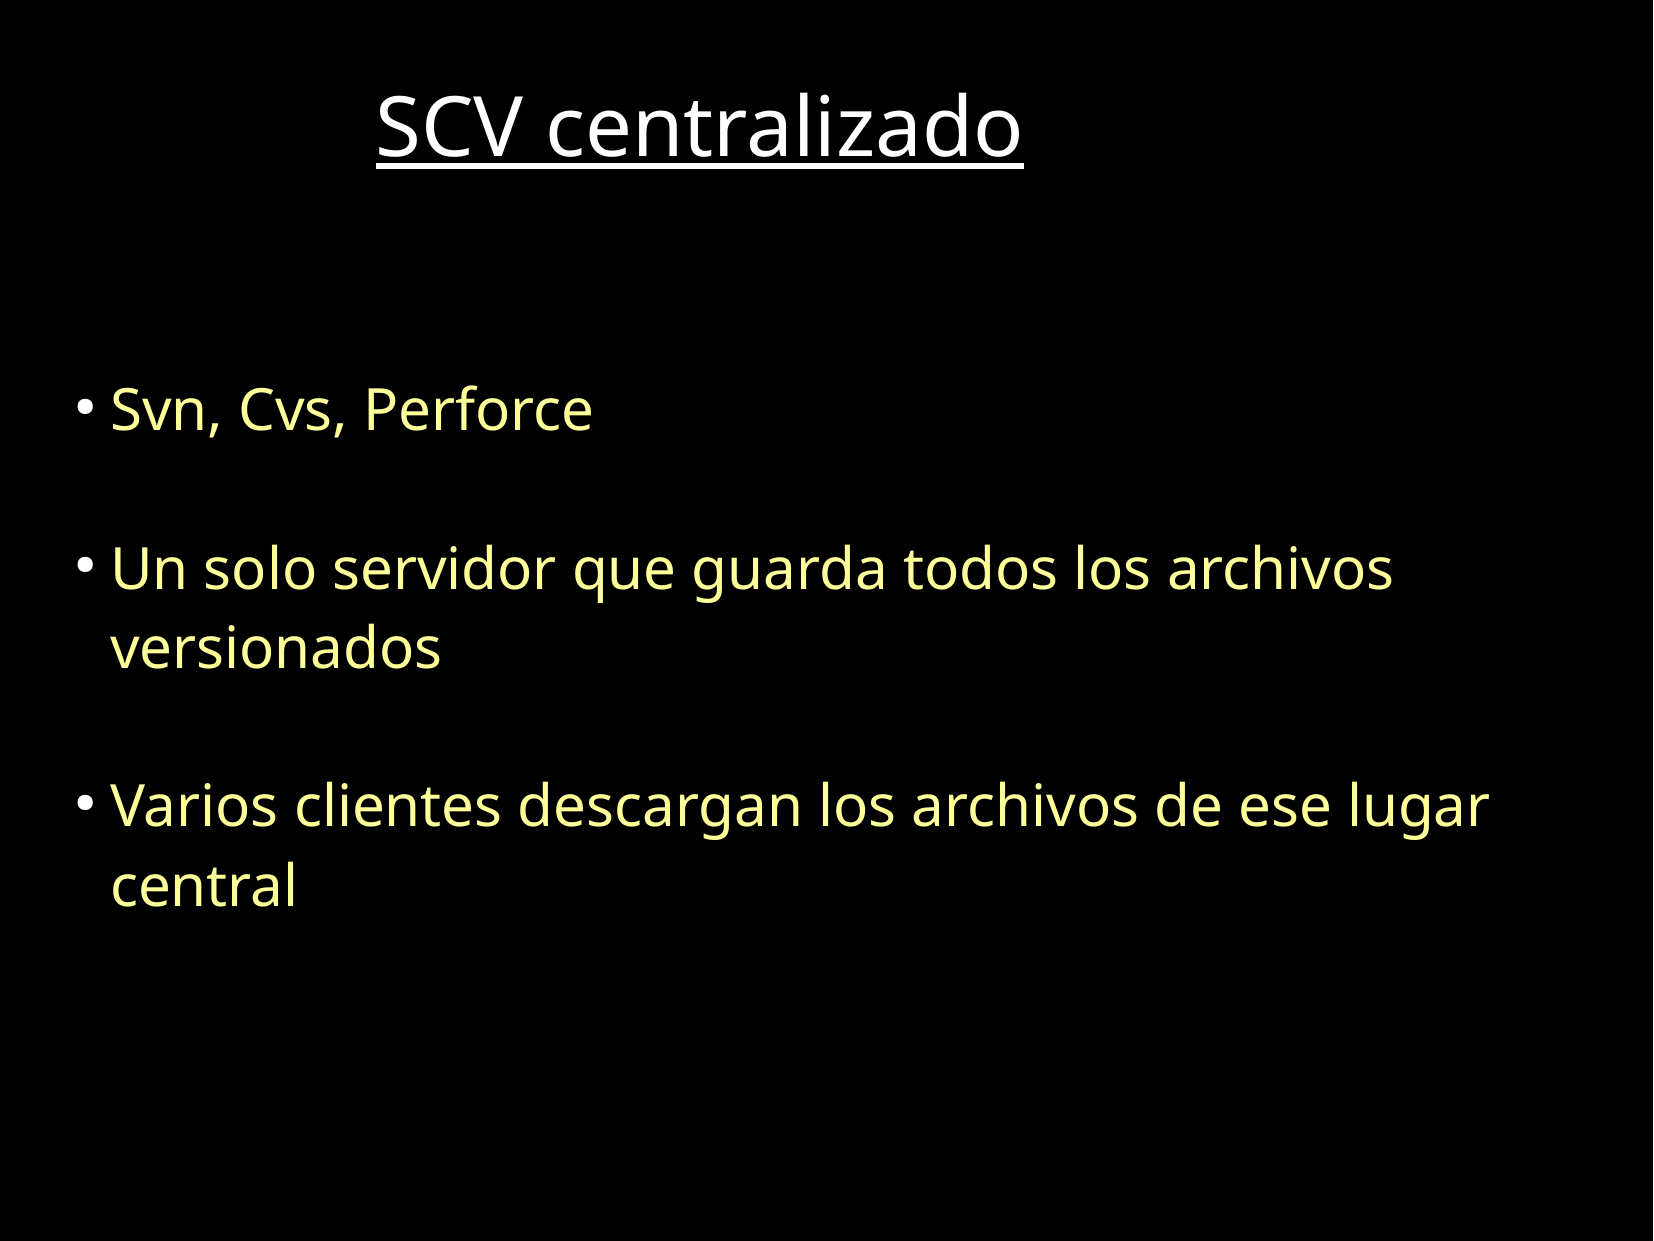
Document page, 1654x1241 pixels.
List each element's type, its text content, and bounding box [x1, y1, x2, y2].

text_box SCV centralizado [325, 60, 1653, 183]
text_box Svn, Cvs, Perforce Un solo servidor que guarda todos los archivos versionados Varios clientes descargan los archivos de ese lugar central [60, 360, 1648, 993]
